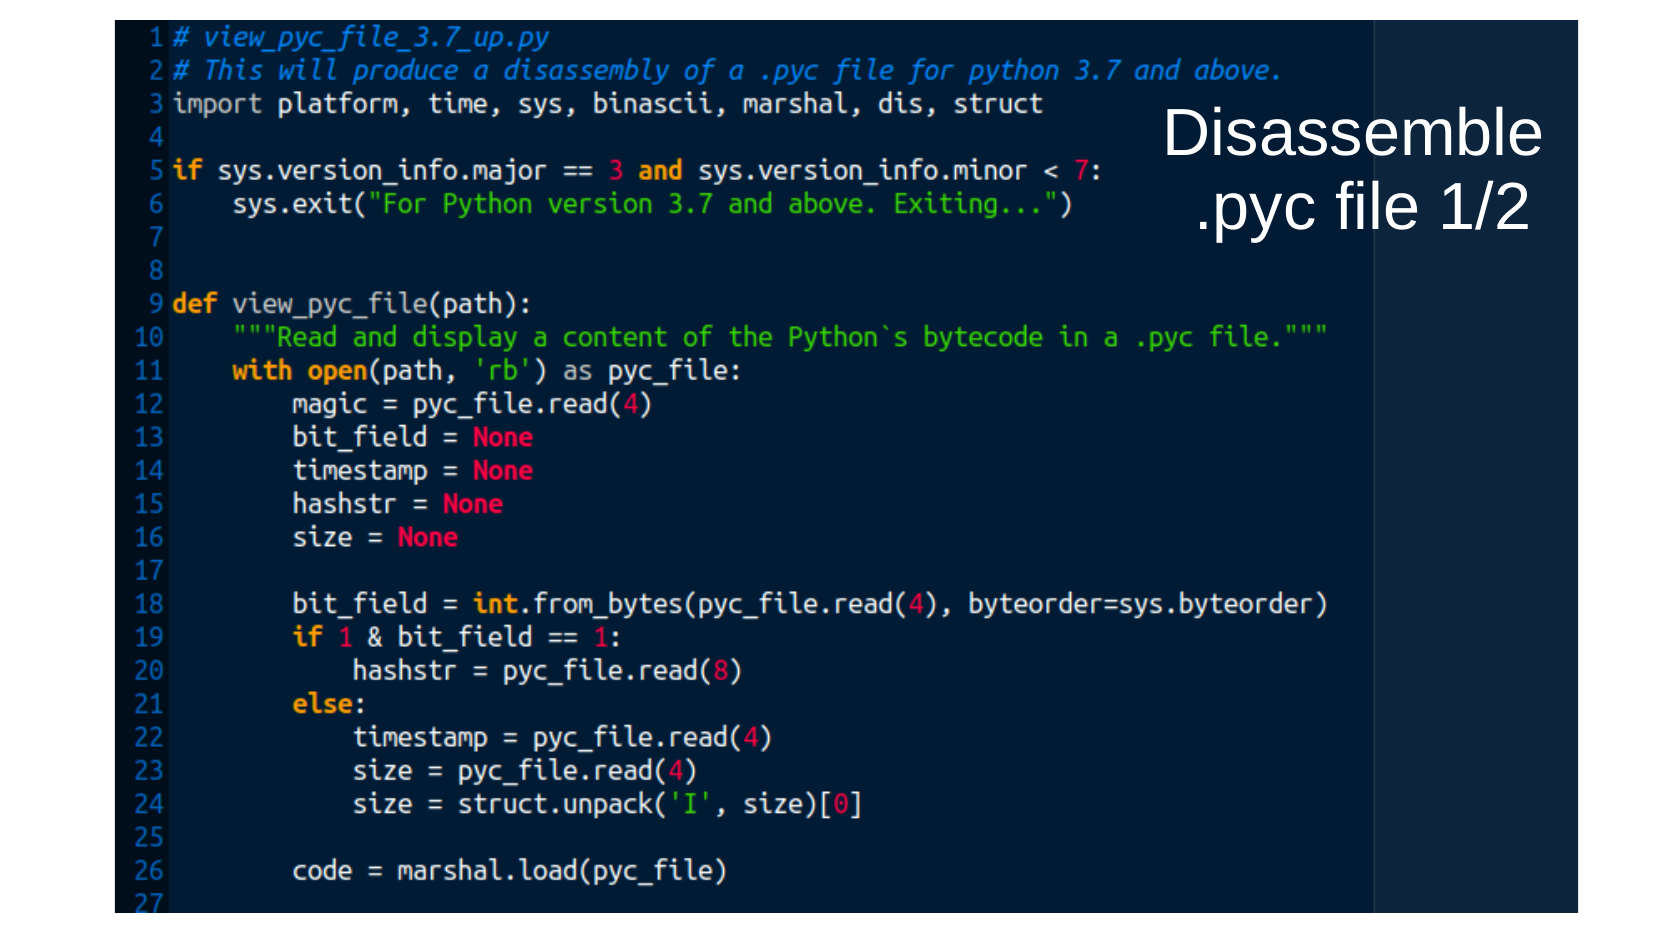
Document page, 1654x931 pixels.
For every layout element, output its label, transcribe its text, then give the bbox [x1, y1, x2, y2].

picture [114, 20, 1579, 913]
title Disassemble .pyc file 1/2 [1101, 94, 1625, 245]
